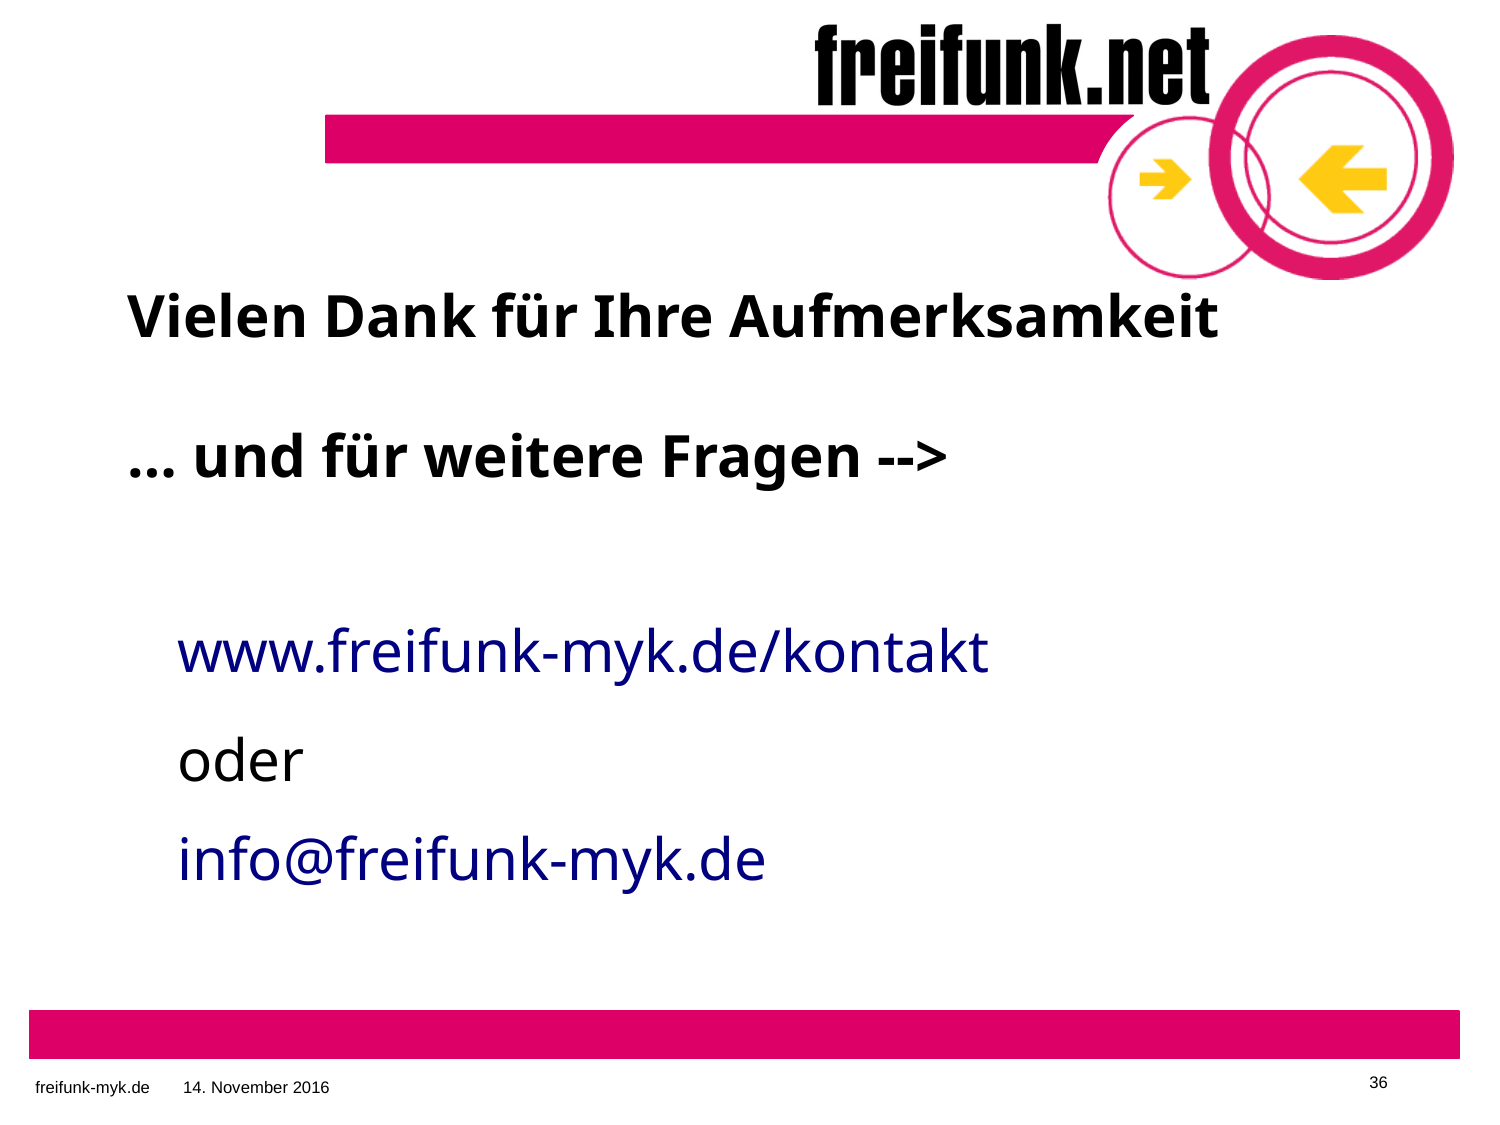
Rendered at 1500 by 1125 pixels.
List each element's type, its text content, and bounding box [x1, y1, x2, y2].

title Vielen Dank für Ihre Aufmerksamkeit … und für weitere Fragen --> [127, 236, 1300, 532]
list www.freifunk-myk.de/kontakt oder info@freifunk-myk.de [106, 614, 1388, 934]
picture [816, 24, 1454, 280]
